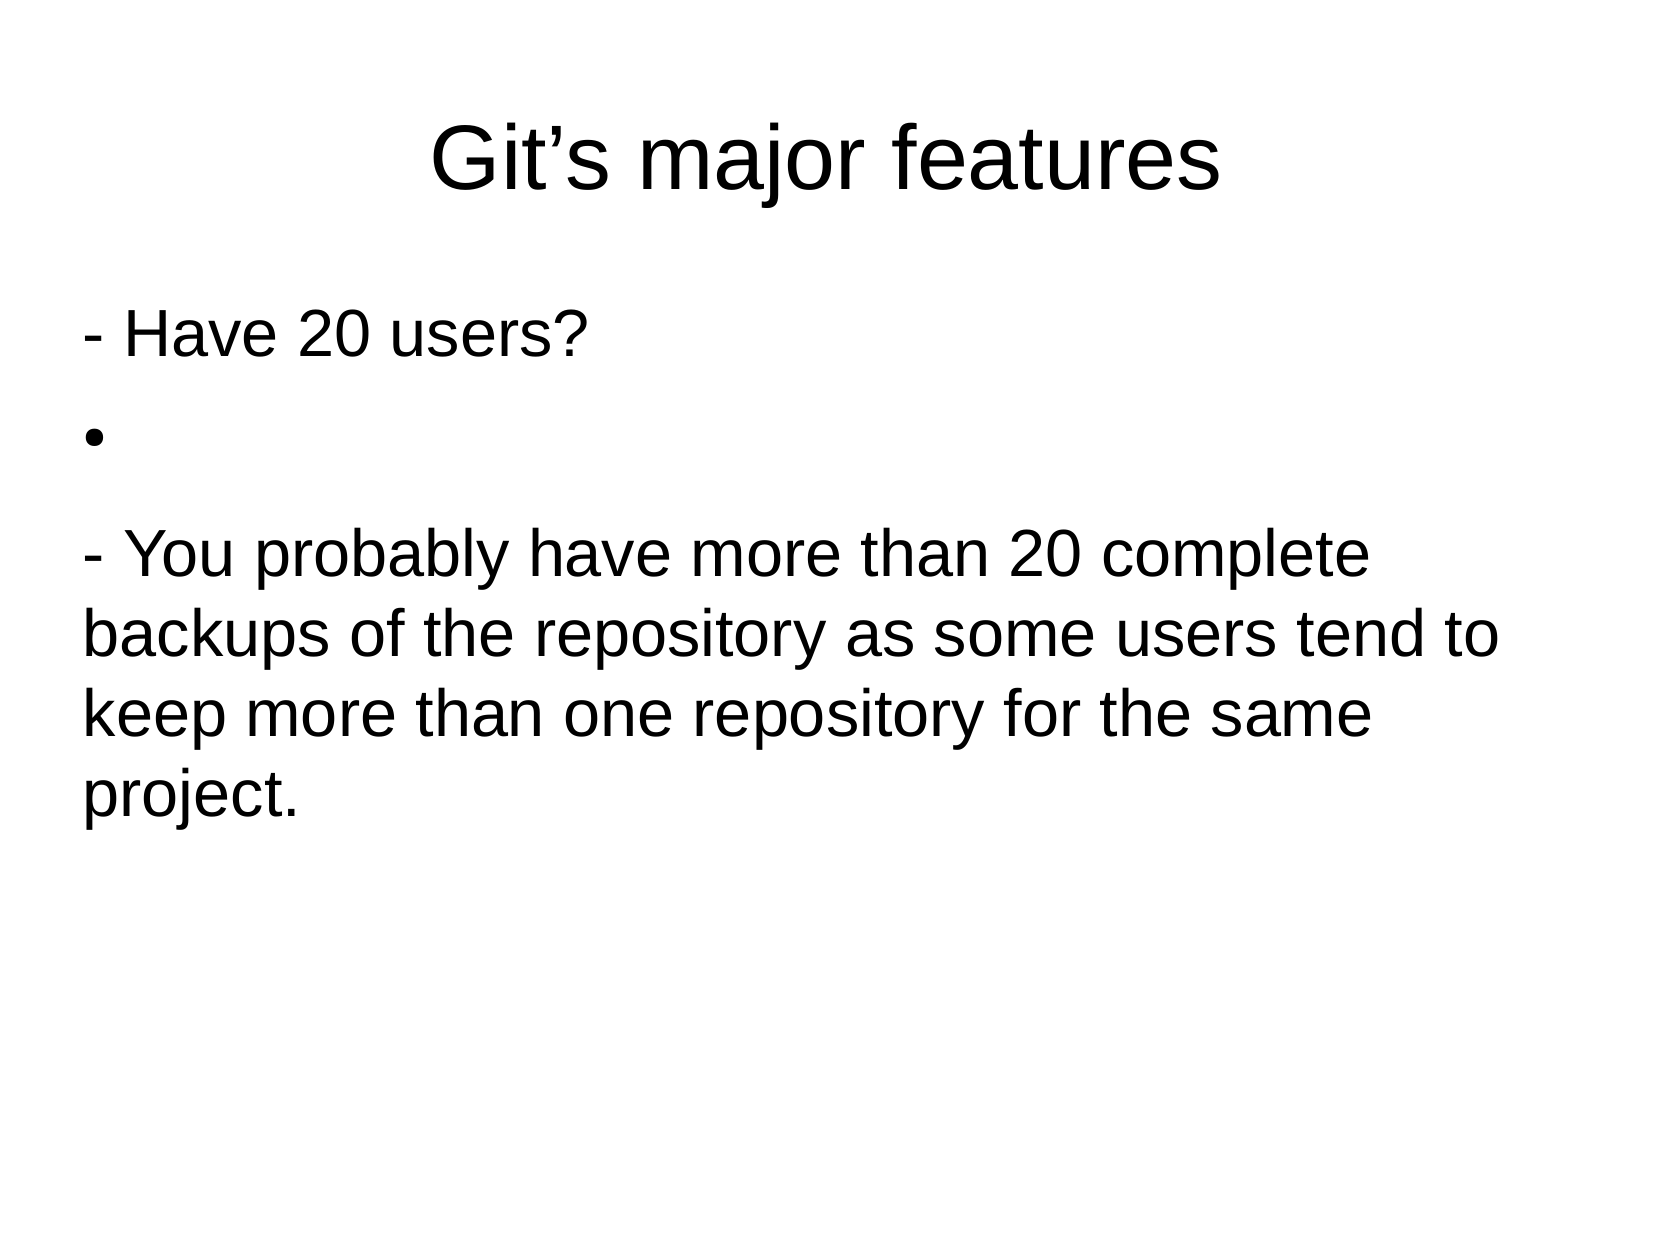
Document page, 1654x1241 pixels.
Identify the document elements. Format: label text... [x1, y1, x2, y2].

list - Have 20 users? - You probably have more than 20 complete backups of the repository as some users tend to keep more than one repository for the same project. [82, 290, 1571, 1010]
title Git’s major features [82, 49, 1571, 257]
